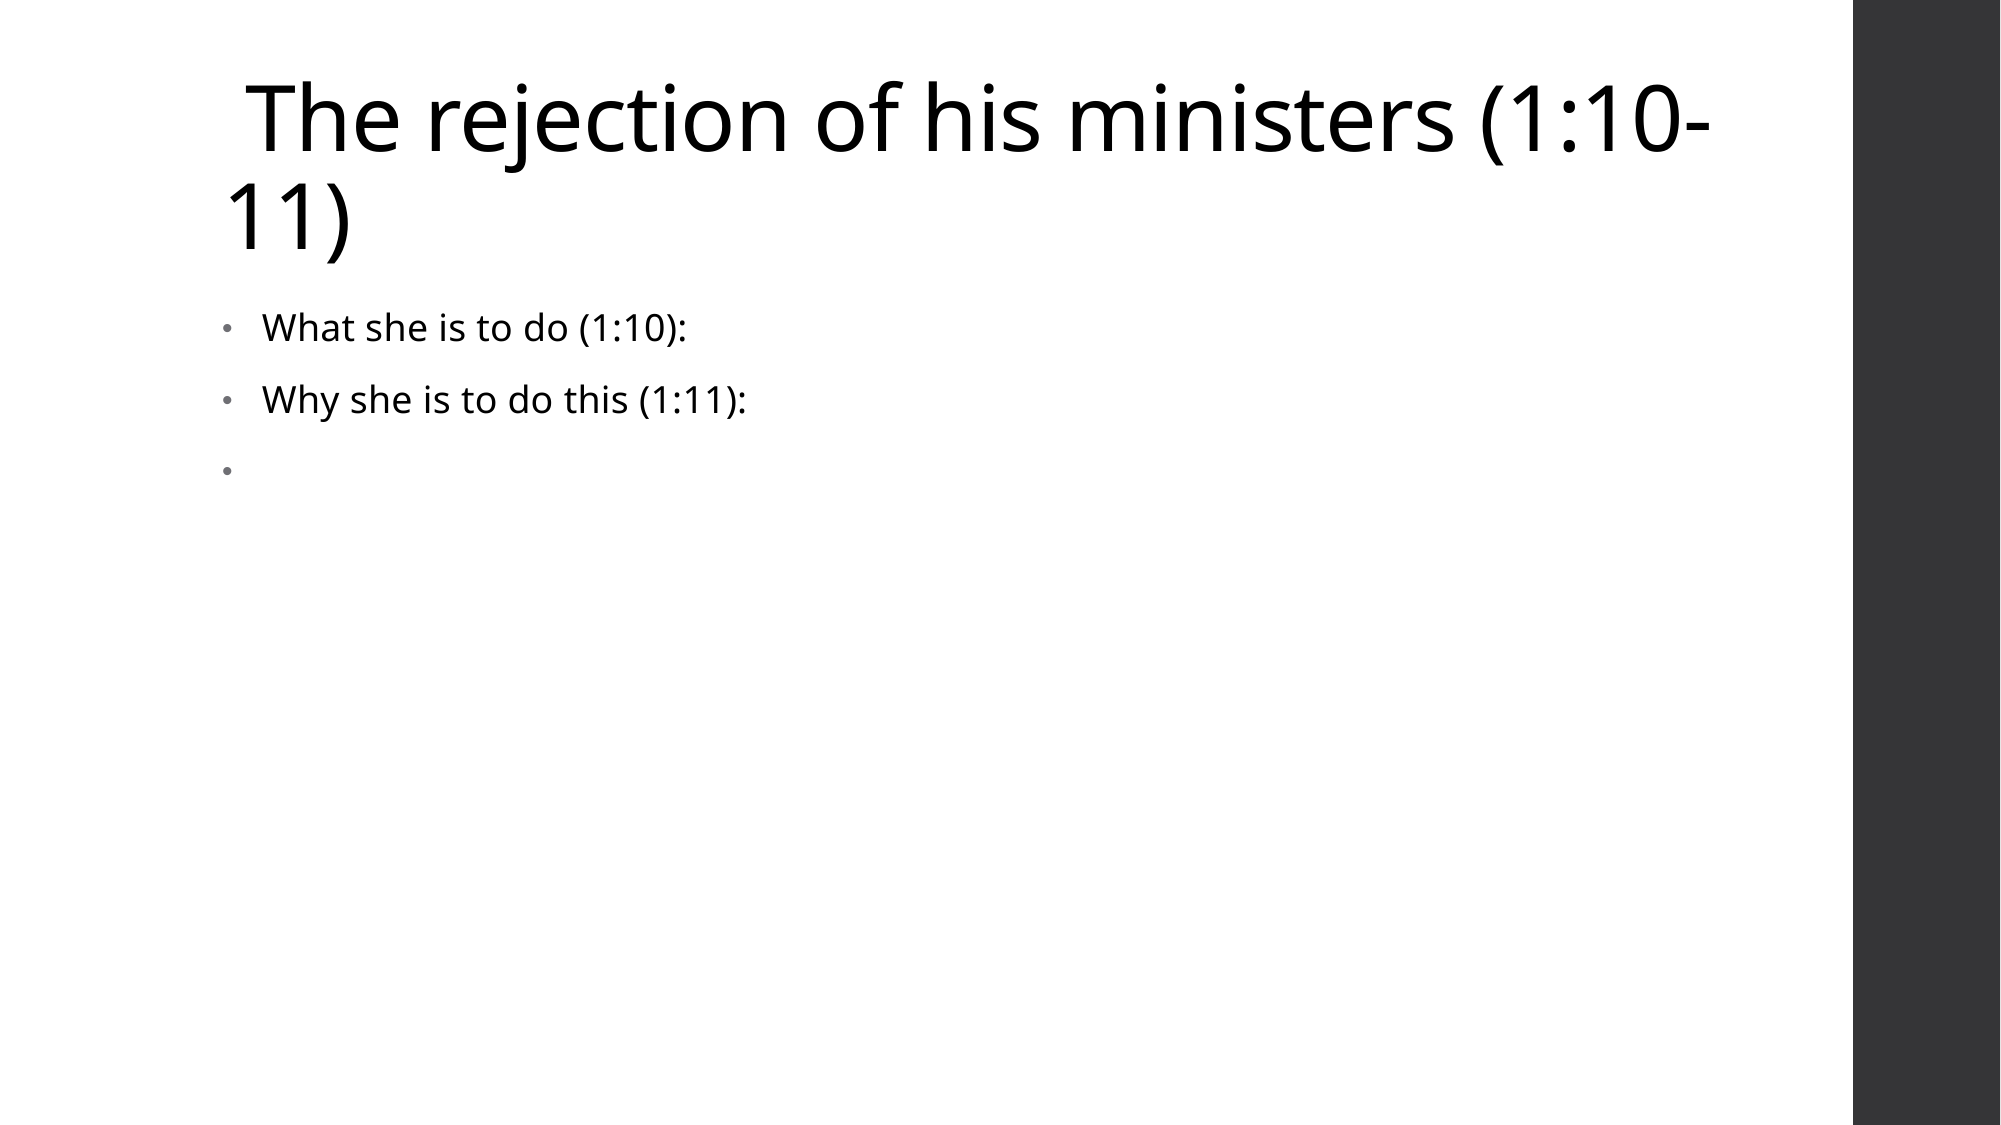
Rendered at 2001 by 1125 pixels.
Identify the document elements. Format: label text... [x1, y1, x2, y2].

title The rejection of his ministers (1:10-11) [206, 60, 1797, 278]
list What she is to do (1:10): Why she is to do this (1:11): [206, 299, 1617, 1014]
